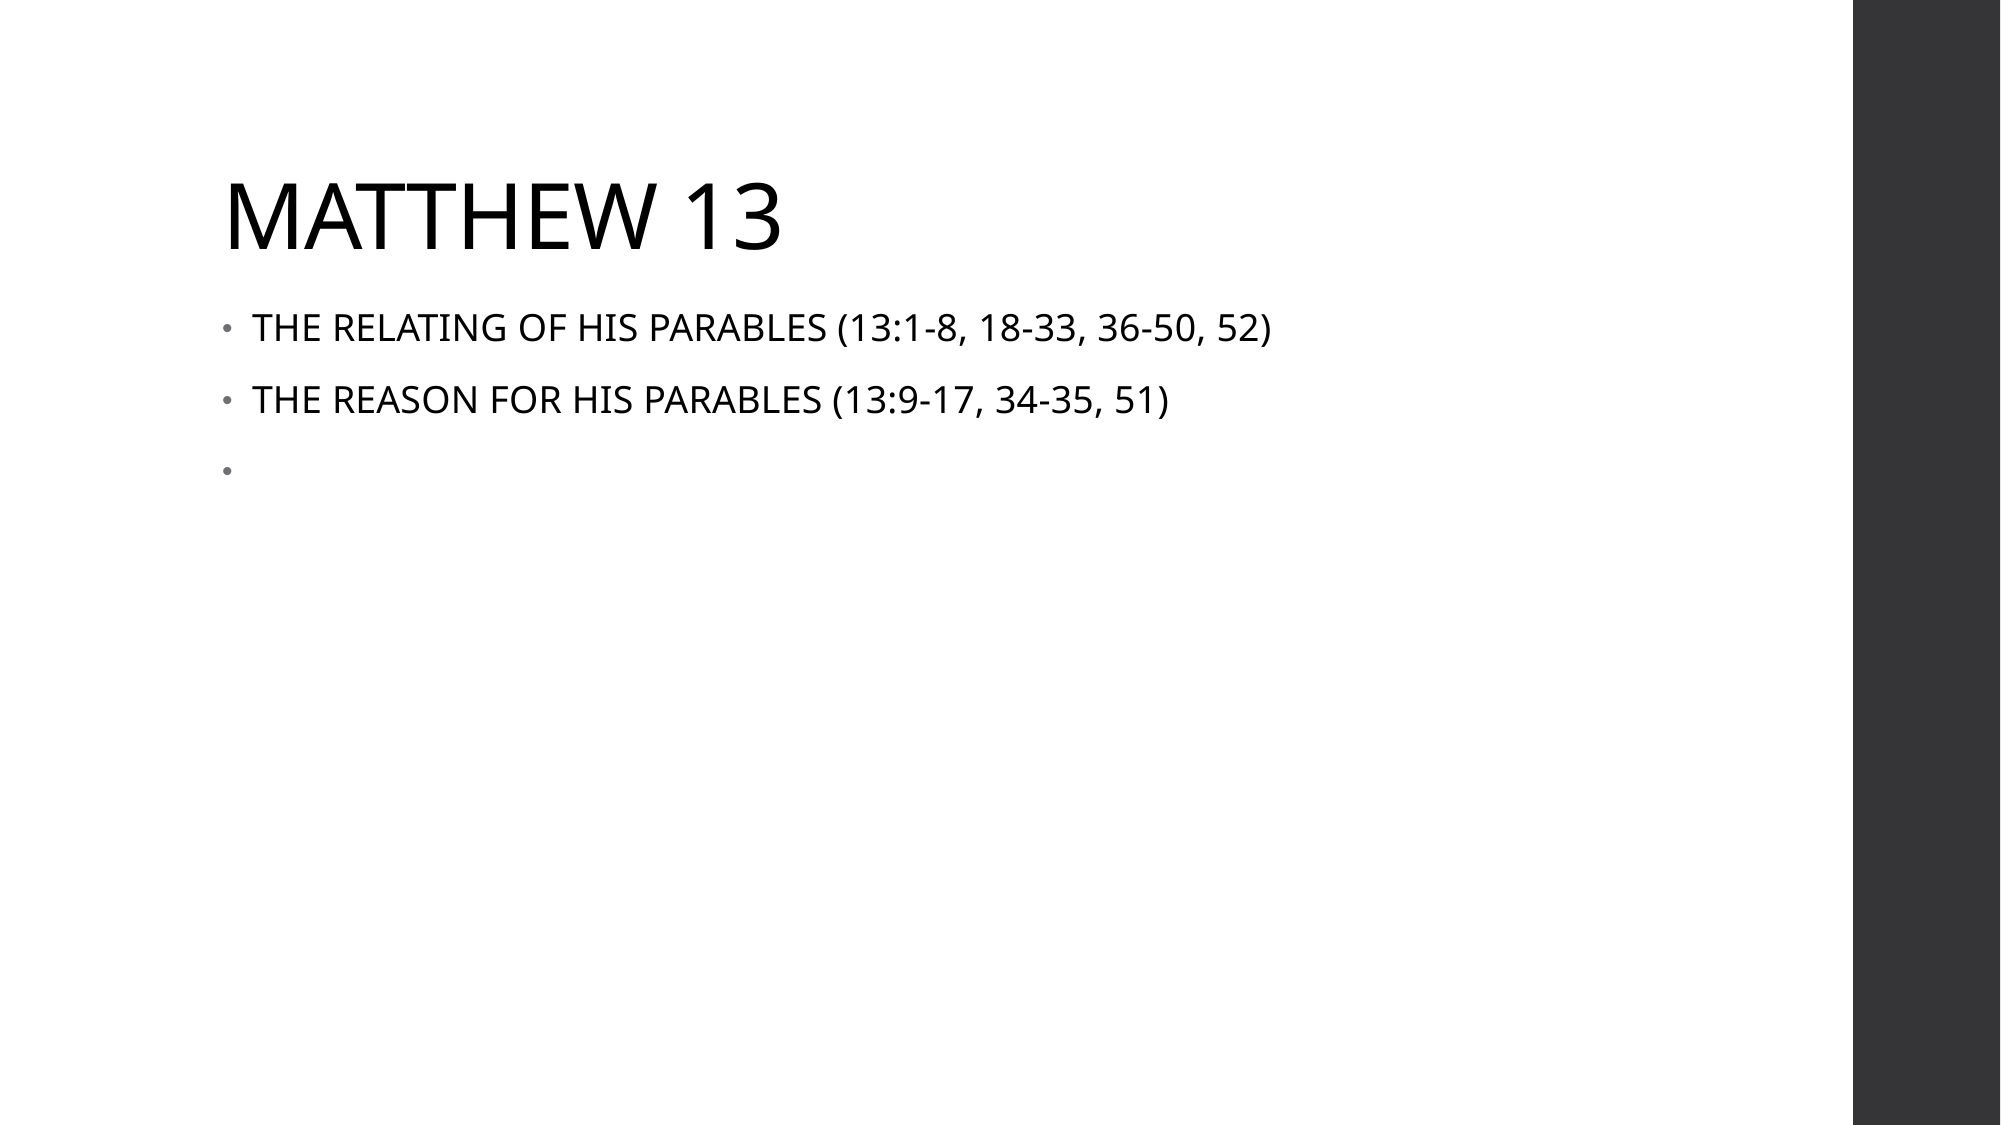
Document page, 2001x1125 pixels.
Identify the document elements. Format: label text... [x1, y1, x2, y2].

list THE RELATING OF HIS PARABLES (13:1-8, 18-33, 36-50, 52) THE REASON FOR HIS PARABLES (13:9-17, 34-35, 51) [206, 299, 1617, 1014]
title MATTHEW 13 [206, 60, 1797, 278]
